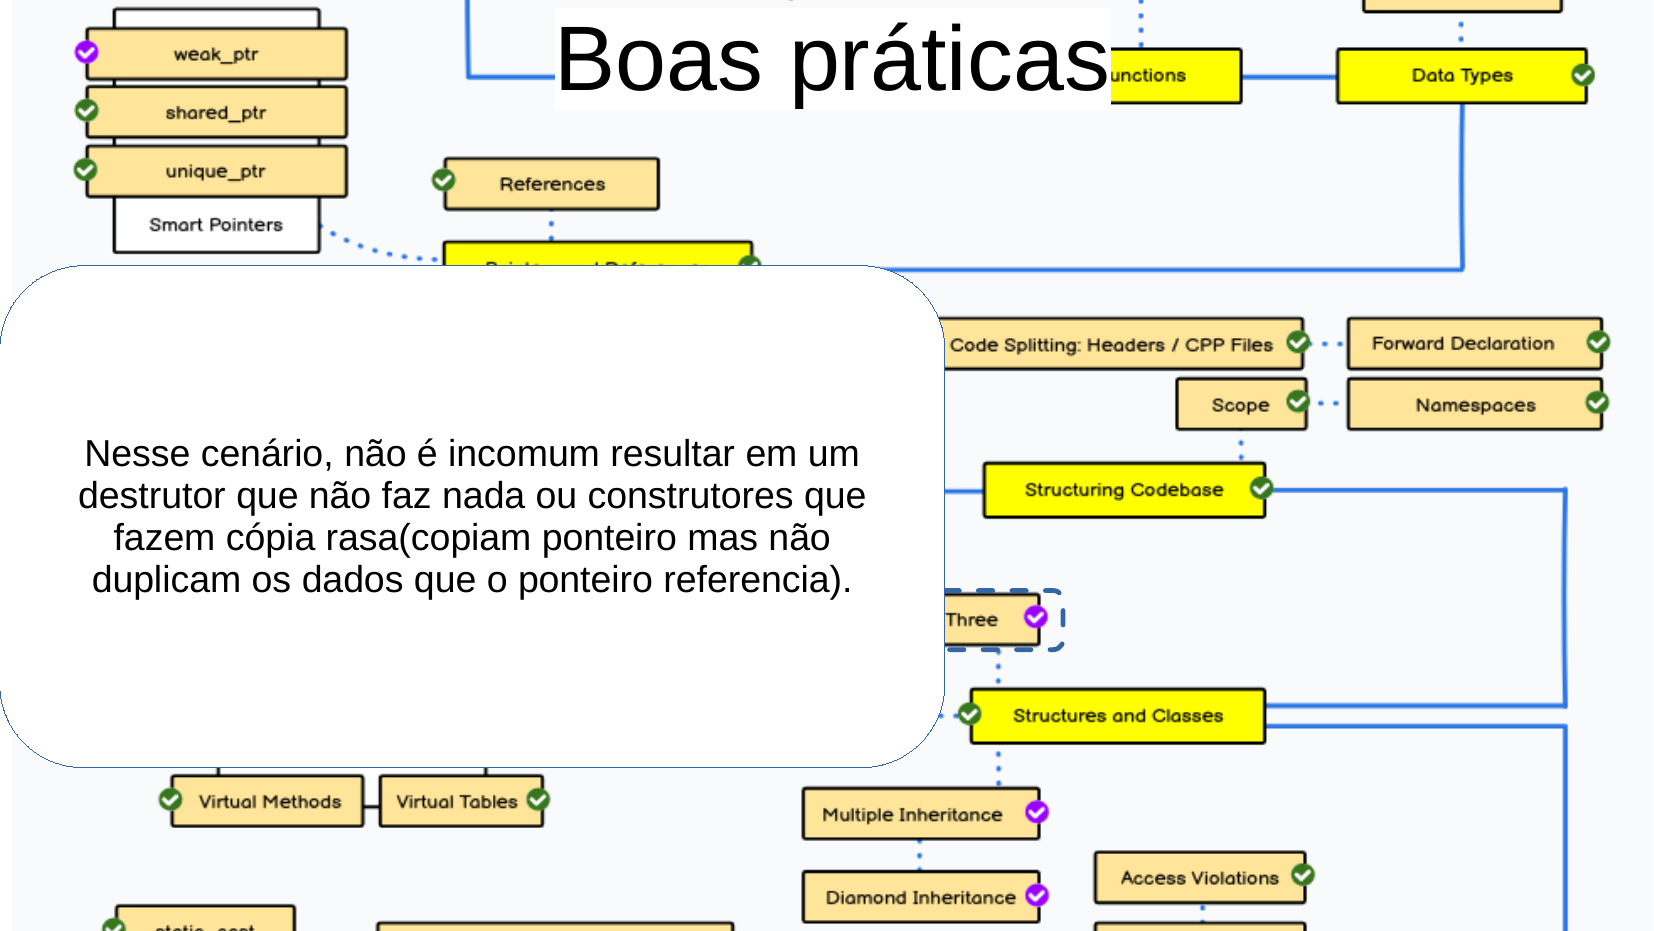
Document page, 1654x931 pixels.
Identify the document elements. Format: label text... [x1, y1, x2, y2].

text_box Nesse cenário, não é incomum resultar em um destrutor que não faz nada ou construtores que fazem cópia rasa(copiam ponteiro mas não duplicam os dados que o ponteiro referencia). [0, 265, 945, 768]
picture [12, 0, 1654, 931]
title Boas práticas [88, 0, 1577, 119]
